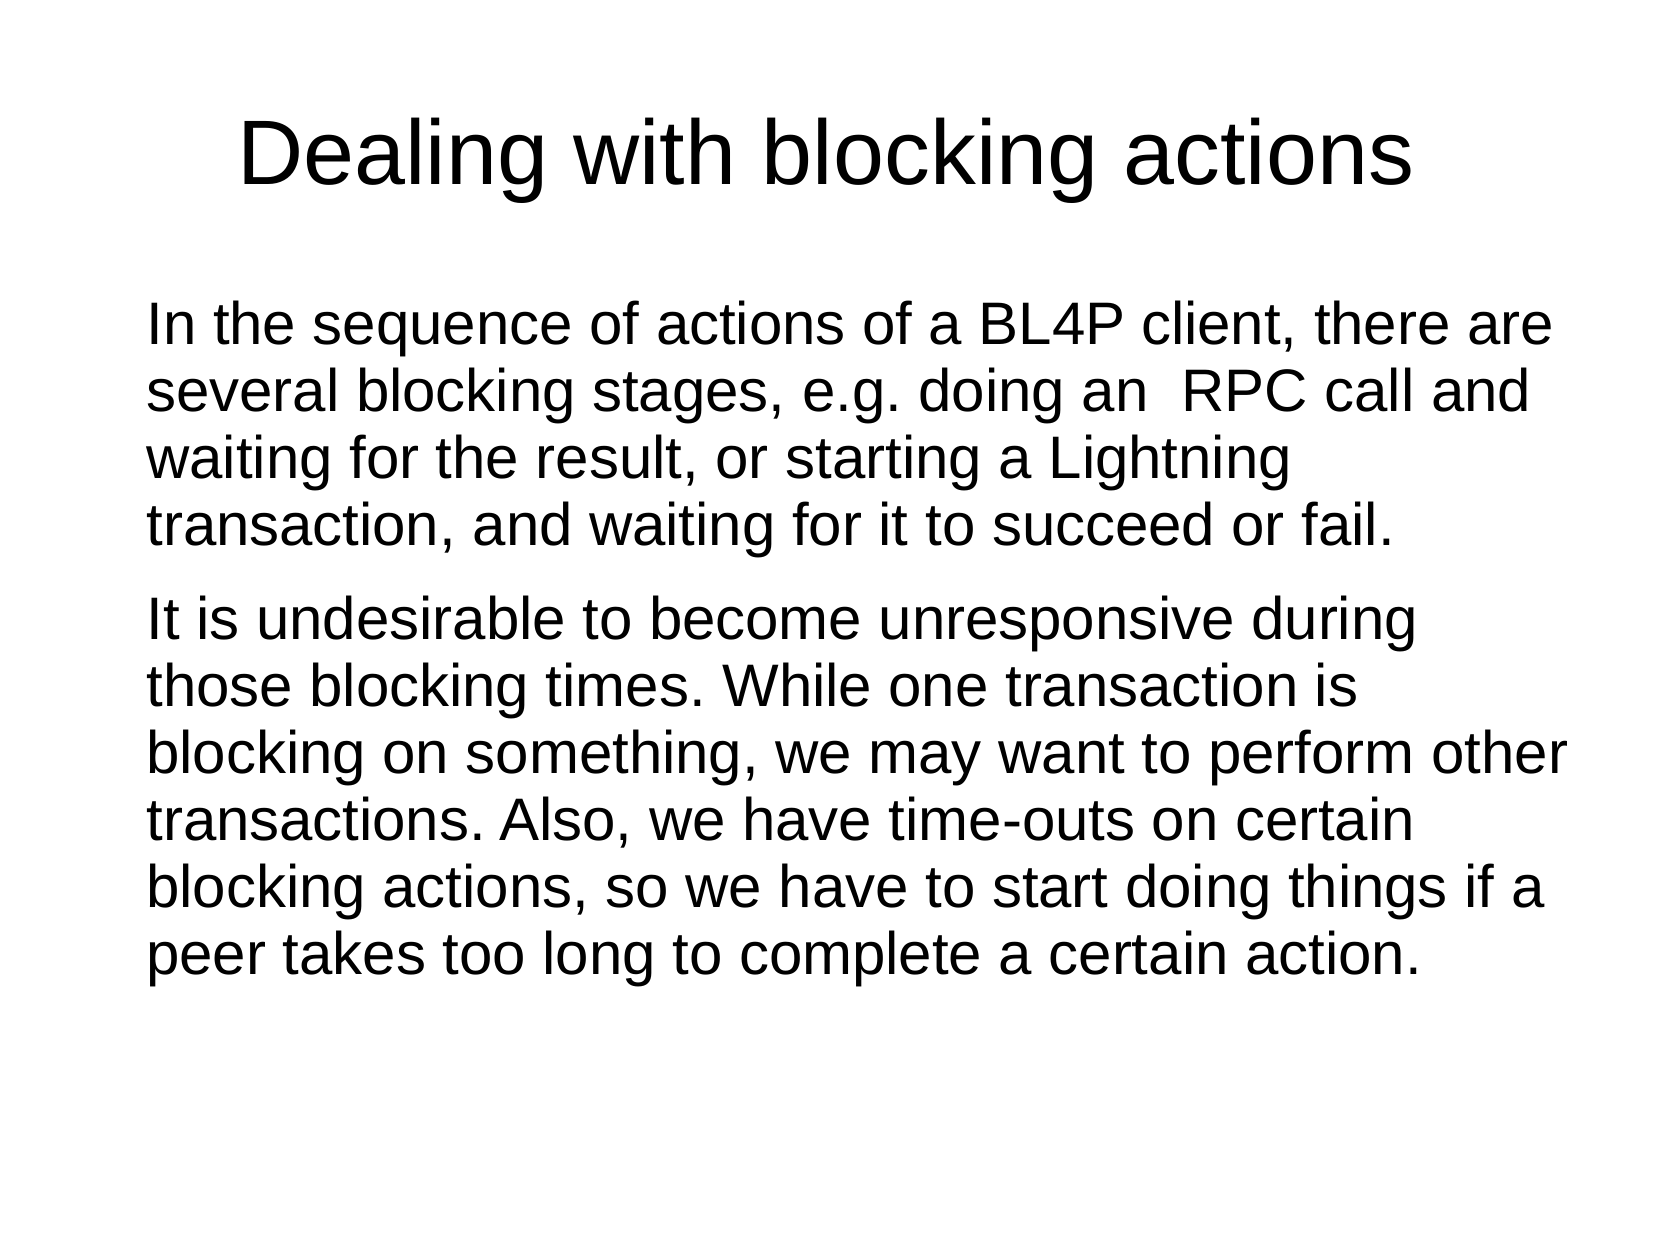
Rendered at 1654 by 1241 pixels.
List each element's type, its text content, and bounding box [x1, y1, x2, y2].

title Dealing with blocking actions [82, 49, 1571, 257]
list In the sequence of actions of a BL4P client, there are several blocking stages, e.g. doing an RPC call and waiting for the result, or starting a Lightning transaction, and waiting for it to succeed or fail. It is undesirable to become unresponsive during those blocking times. While one transaction is blocking on something, we may want to perform other transactions. Also, we have time-outs on certain blocking actions, so we have to start doing things if a peer takes too long to complete a certain action. [82, 290, 1571, 1010]
